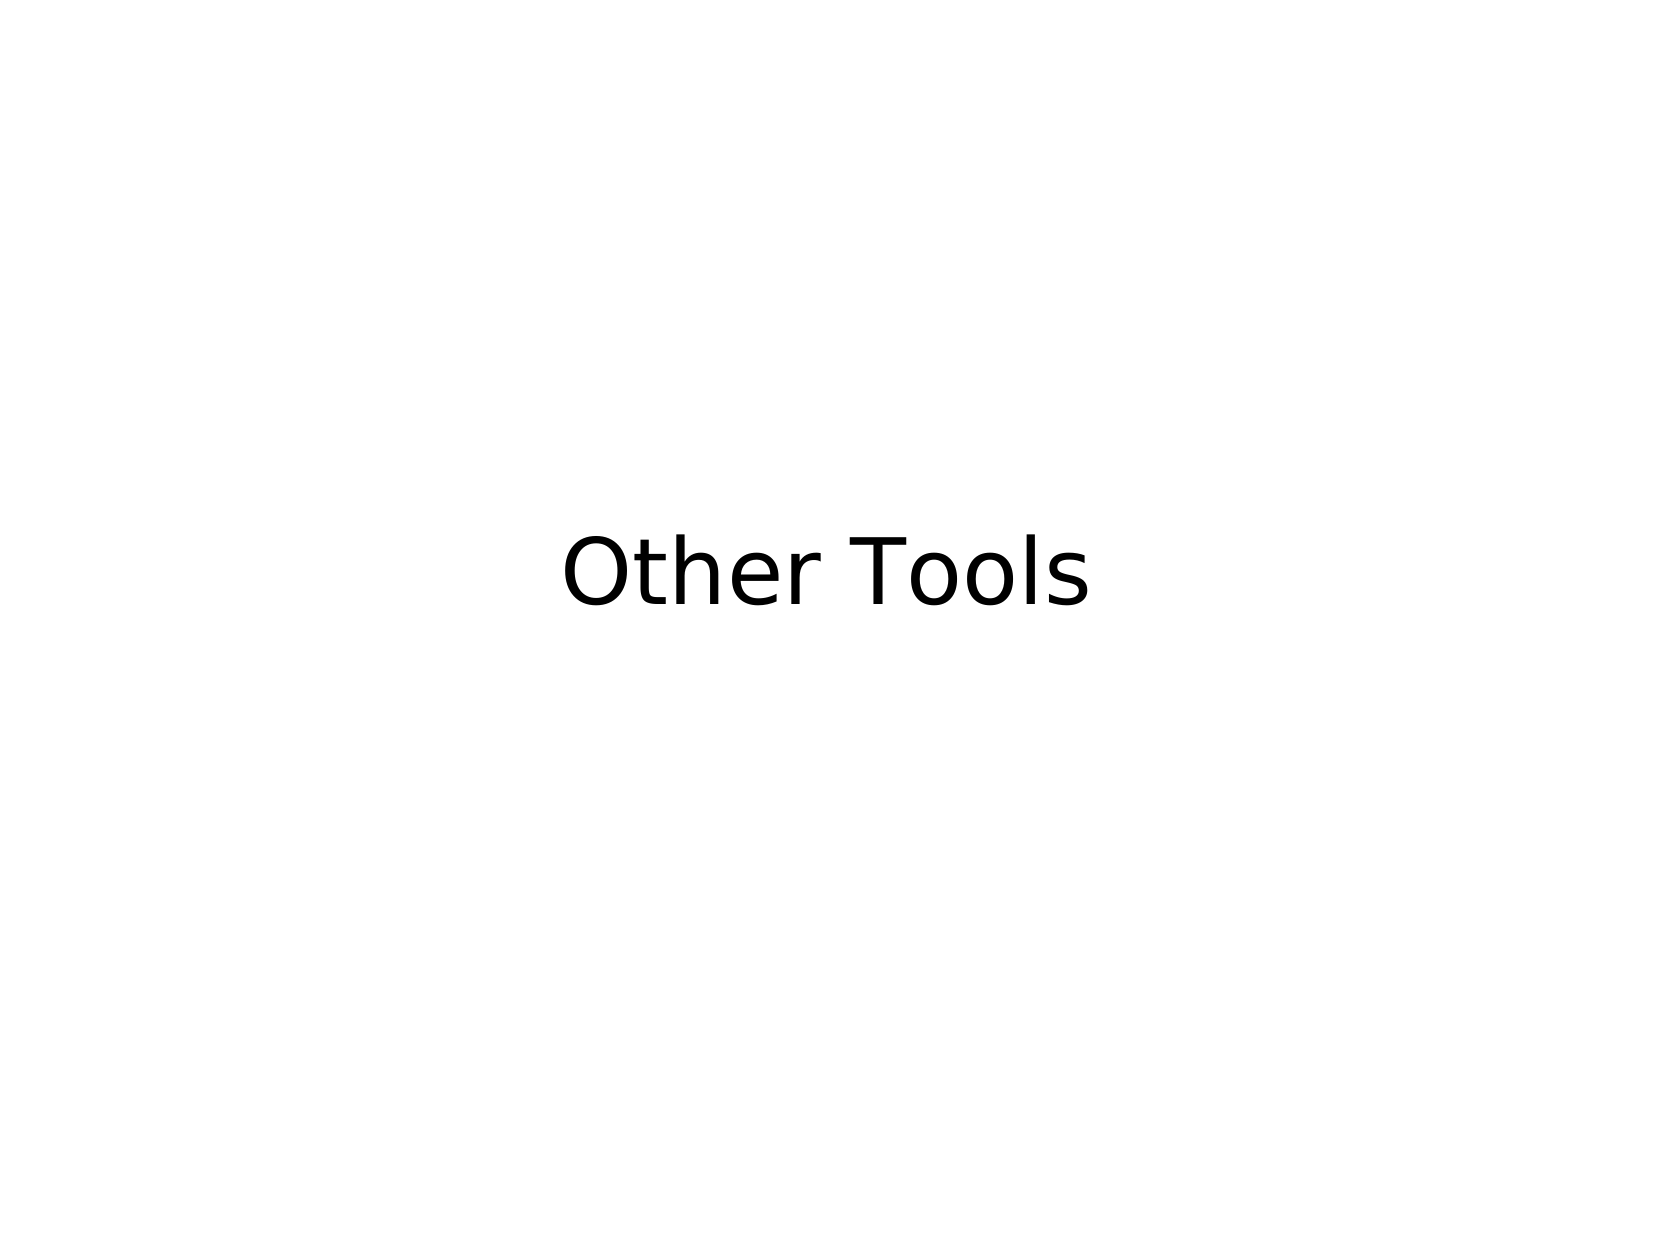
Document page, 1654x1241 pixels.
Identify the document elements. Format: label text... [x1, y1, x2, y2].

title Other Tools [82, 468, 1571, 676]
